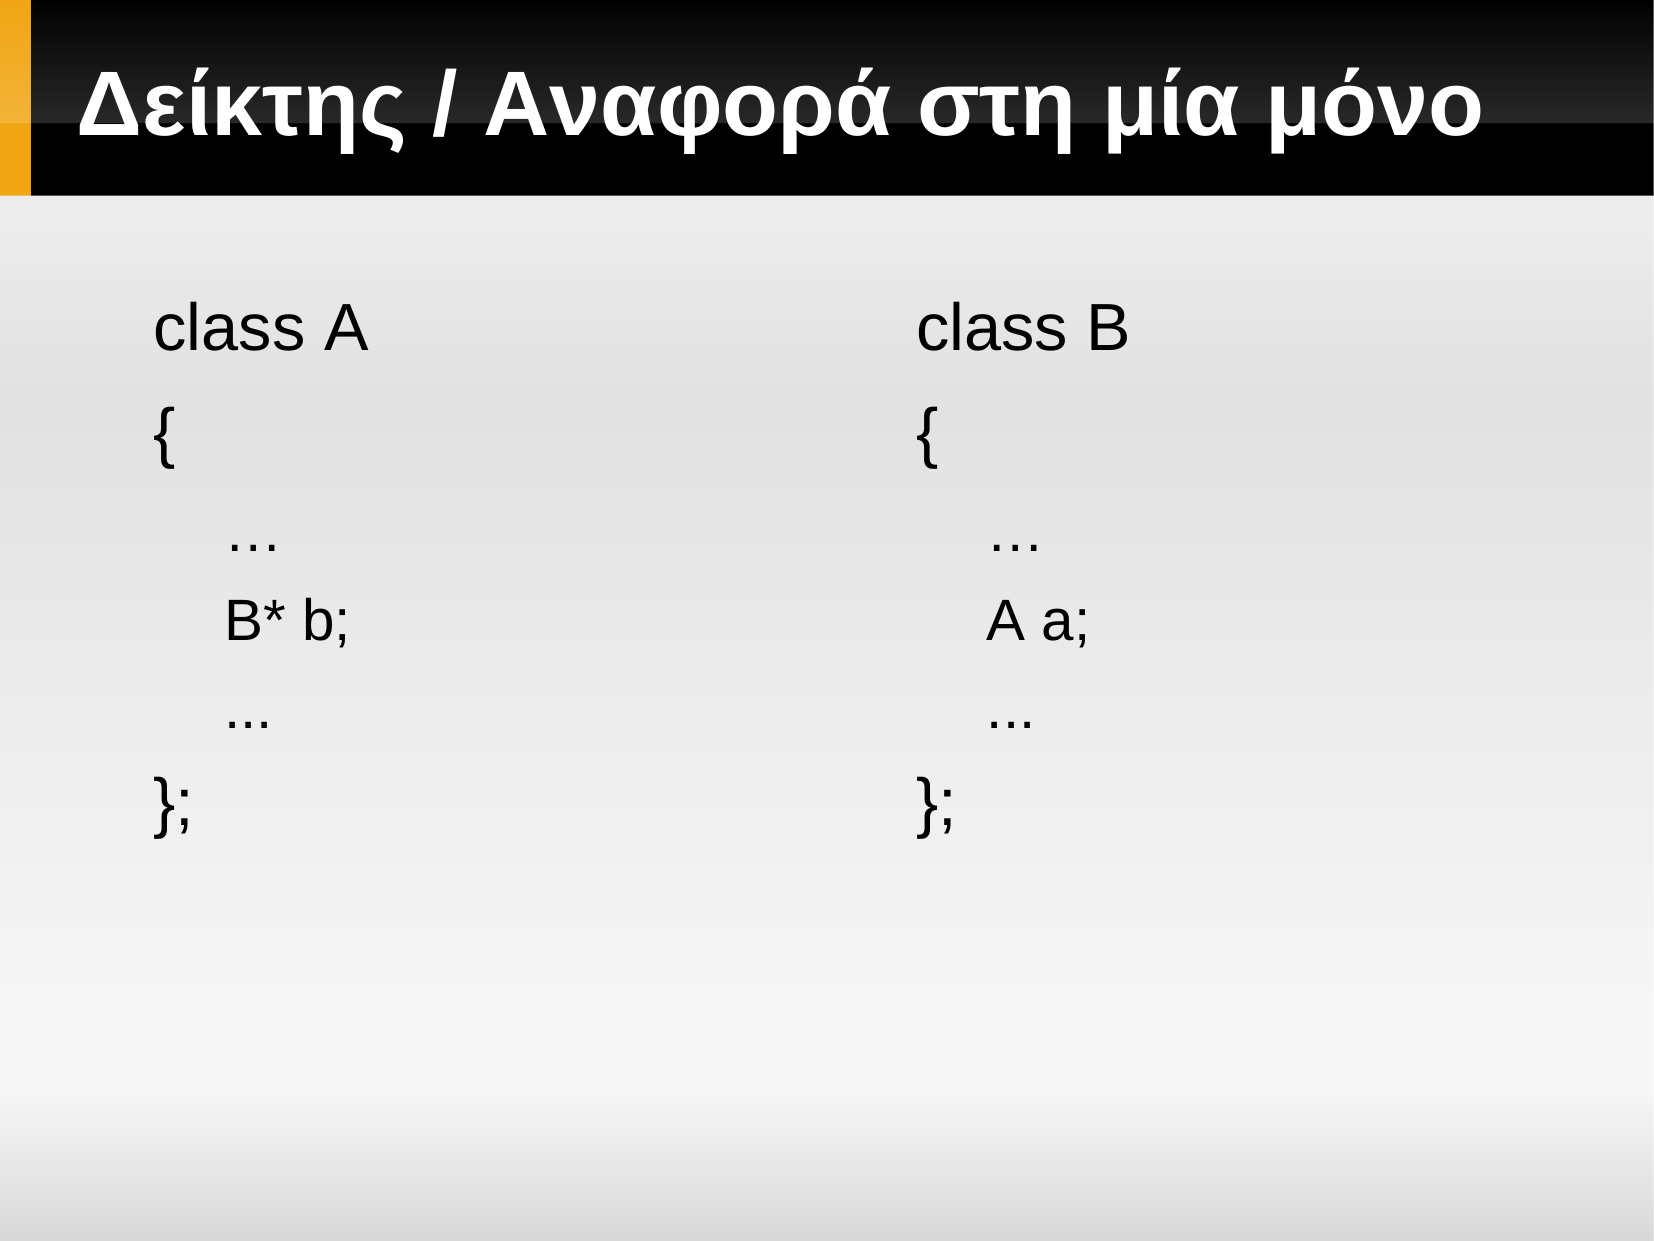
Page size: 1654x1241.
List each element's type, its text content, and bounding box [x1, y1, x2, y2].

list class B { … A a; ... }; [845, 290, 1572, 1094]
title Δείκτης / Αναφορά στη μία μόνο [76, 0, 1565, 208]
list class A { … B* b; ... }; [82, 290, 809, 1109]
picture [0, 0, 1654, 1241]
